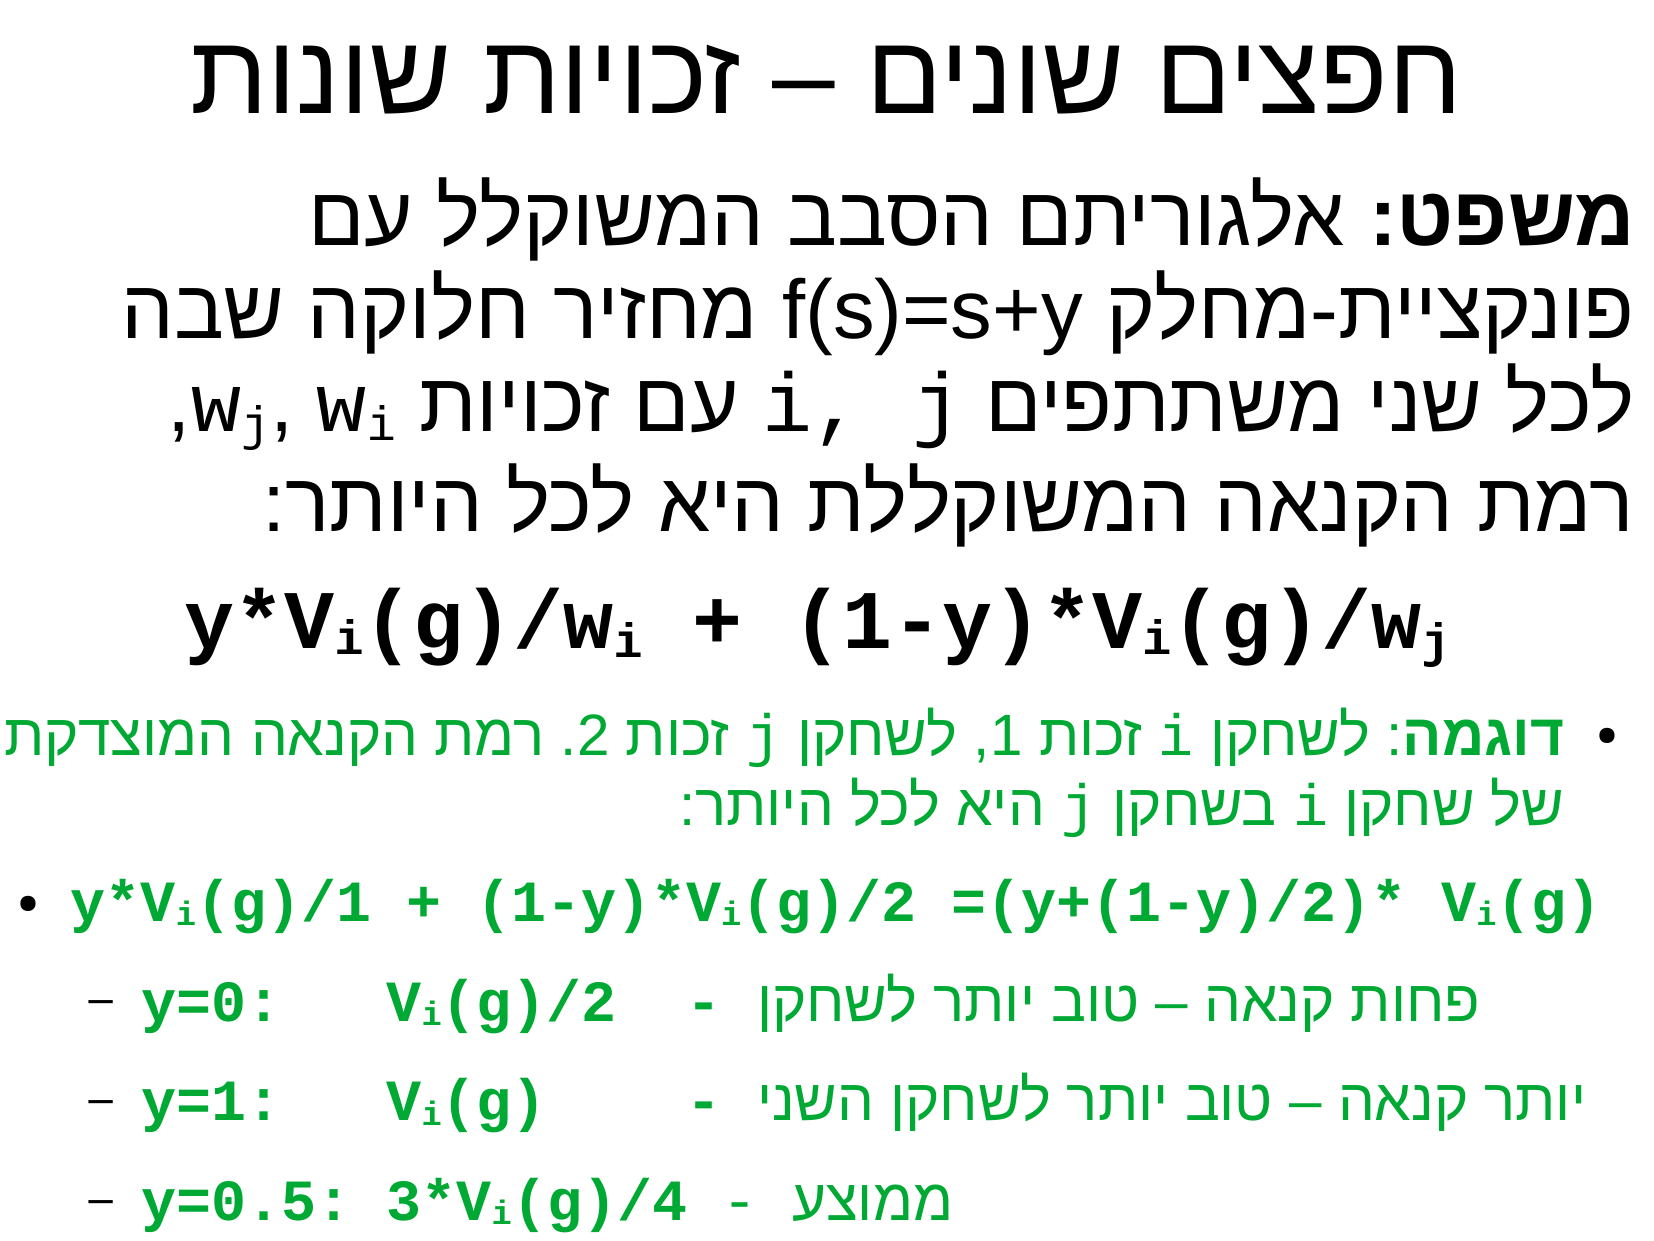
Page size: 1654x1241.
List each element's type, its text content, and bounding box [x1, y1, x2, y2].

title חפצים שונים – זכויות שונות [0, 0, 1654, 151]
list משפט: אלגוריתם הסבב המשוקלל עם פונקציית-מחלק f(s)=s+y מחזיר חלוקה שבה לכל שני משתתפים i, j עם זכויות wj, wi, רמת הקנאה המשוקללת היא לכל היותר: y*Vi(g)/wi + (1-y)*Vi(g)/wj דוגמה: לשחקן i זכות 1, לשחקן j זכות 2. רמת הקנאה המוצדקת של שחקן i בשחקן j היא לכל היותר: y*Vi(g)/1 + (1-y)*Vi(g)/2 =(y+(1-y)/2)* Vi(g) y=0: Vi(g)/2 - פחות קנאה – טוב יותר לשחקן y=1: Vi(g) - יותר קנאה – טוב יותר לשחקן השני y=0.5: 3*Vi(g)/4 - ממוצע [0, 170, 1636, 1241]
